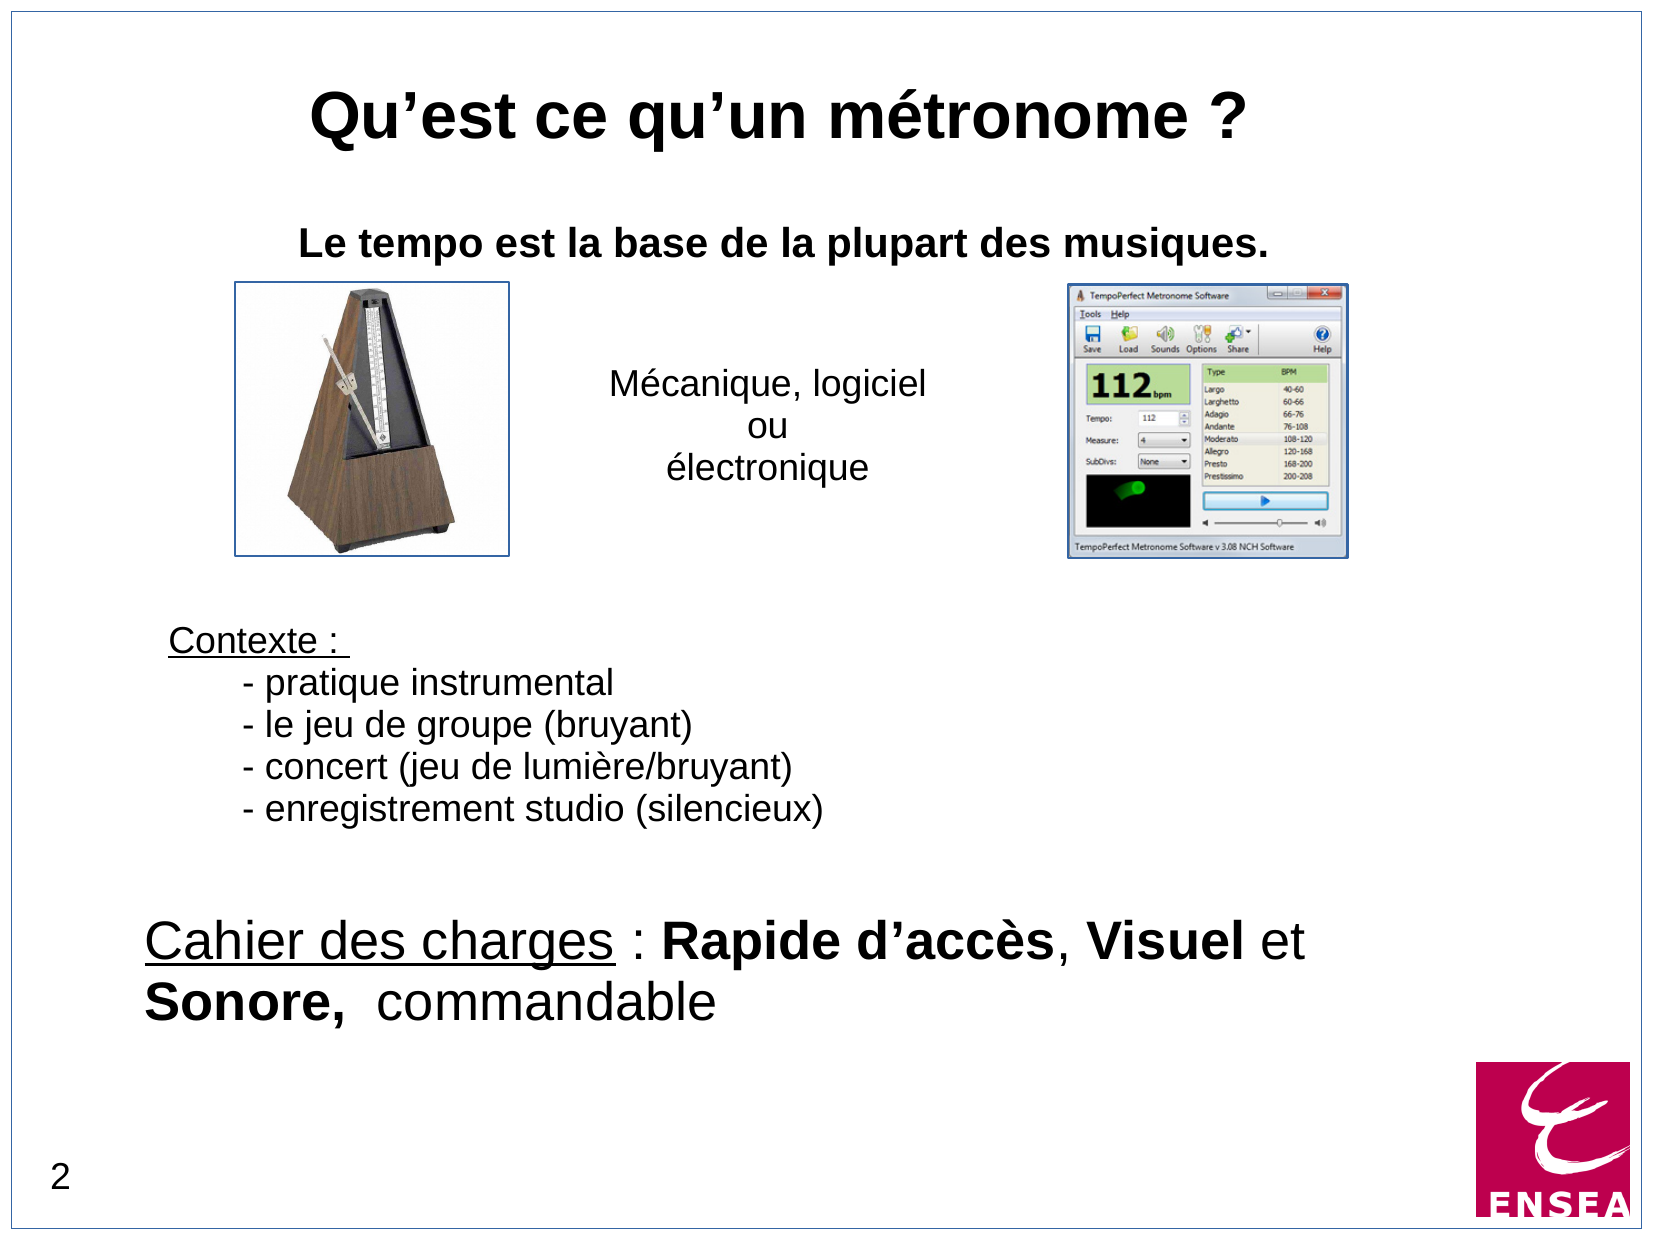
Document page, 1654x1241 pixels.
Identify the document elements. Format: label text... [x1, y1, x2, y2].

picture [1476, 1062, 1630, 1217]
text_box Contexte : - pratique instrumental - le jeu de groupe (bruyant) - concert (jeu de lumière/bruyant) - enregistrement studio (silencieux) [153, 612, 886, 922]
text_box 2 [35, 1147, 166, 1205]
text_box Qu’est ce qu’un métronome ? [188, 70, 1371, 236]
text_box Le tempo est la base de la plupart des musiques. [283, 236, 1300, 286]
text_box Cahier des charges : Rapide d’accès, Visuel et Sonore, commandable [129, 903, 1489, 1040]
text_box Mécanique, logiciel ou électronique [555, 355, 981, 497]
text_box [11, 11, 1642, 1229]
picture [236, 283, 508, 556]
picture [1069, 285, 1347, 558]
